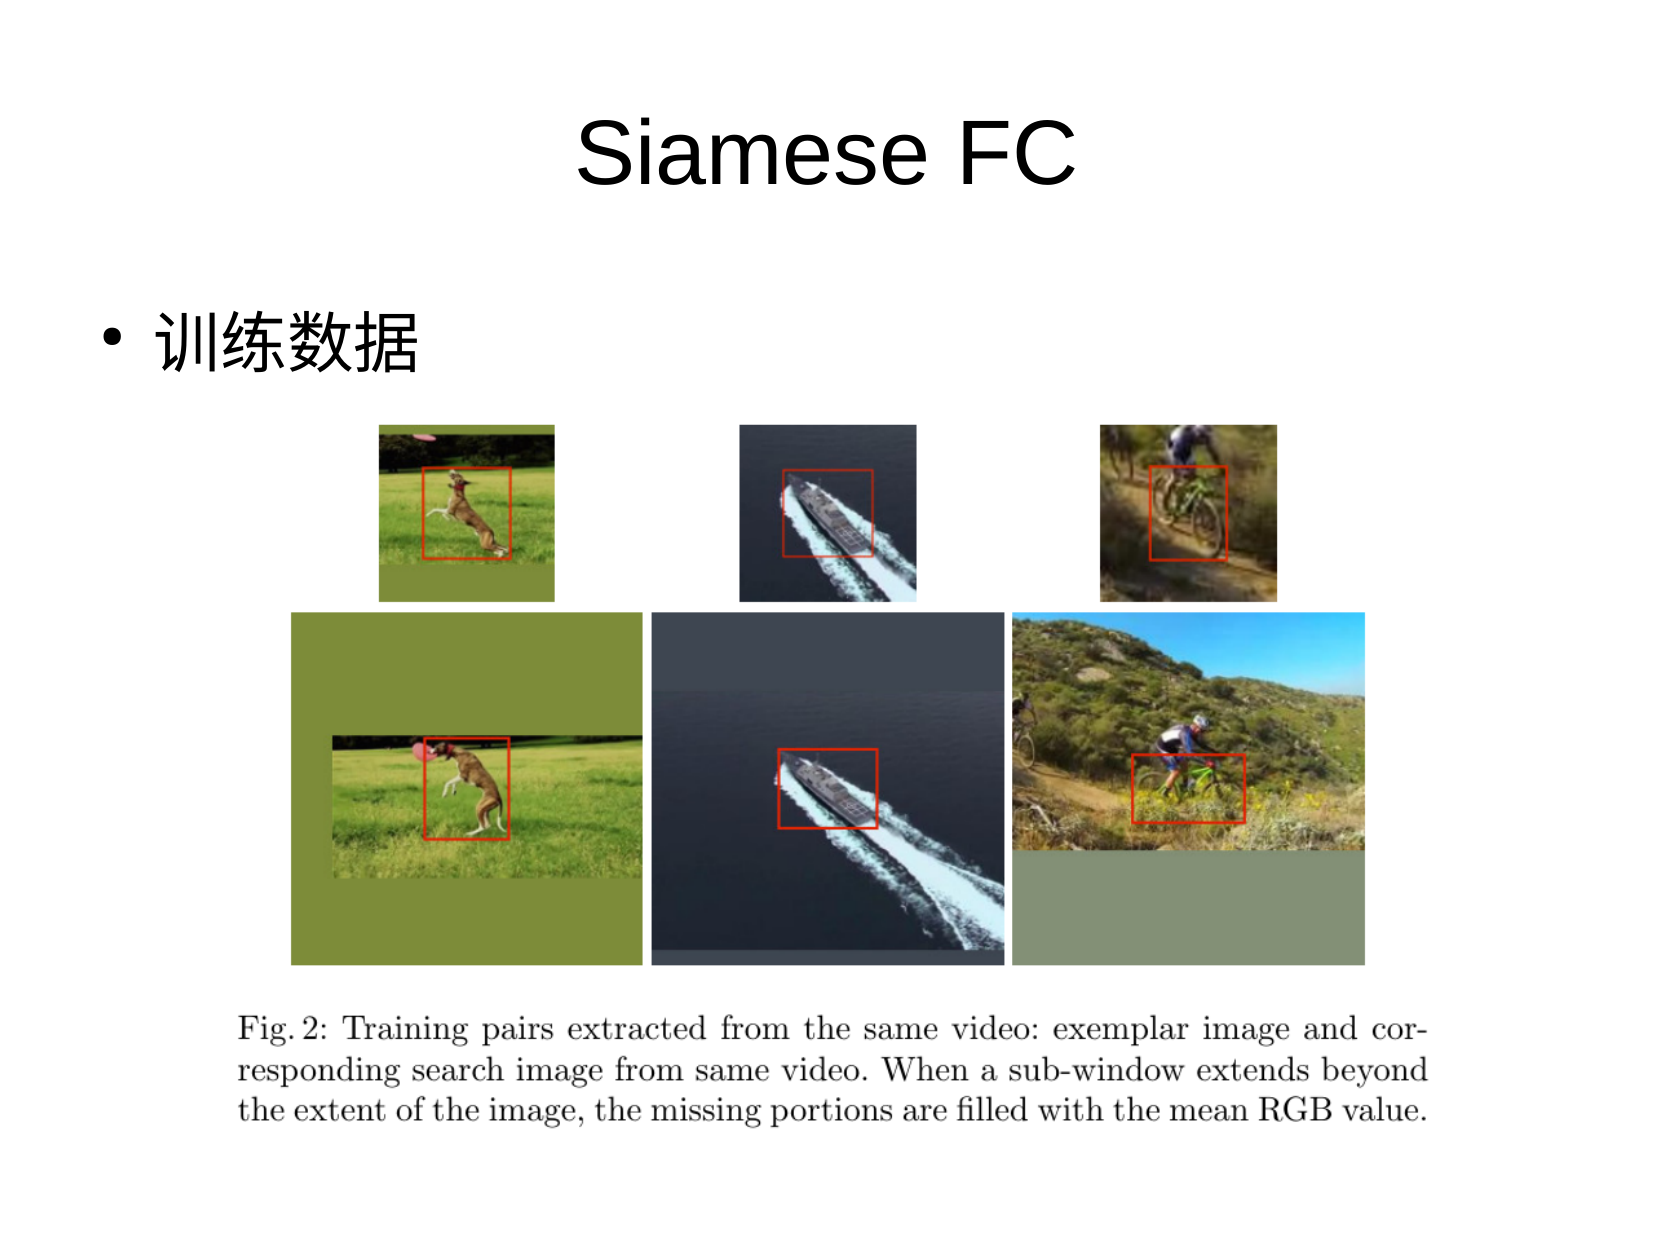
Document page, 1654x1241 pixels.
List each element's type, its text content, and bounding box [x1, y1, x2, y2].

picture [224, 403, 1453, 1140]
list 训练数据 [82, 290, 1571, 1158]
title Siamese FC [82, 49, 1571, 257]
